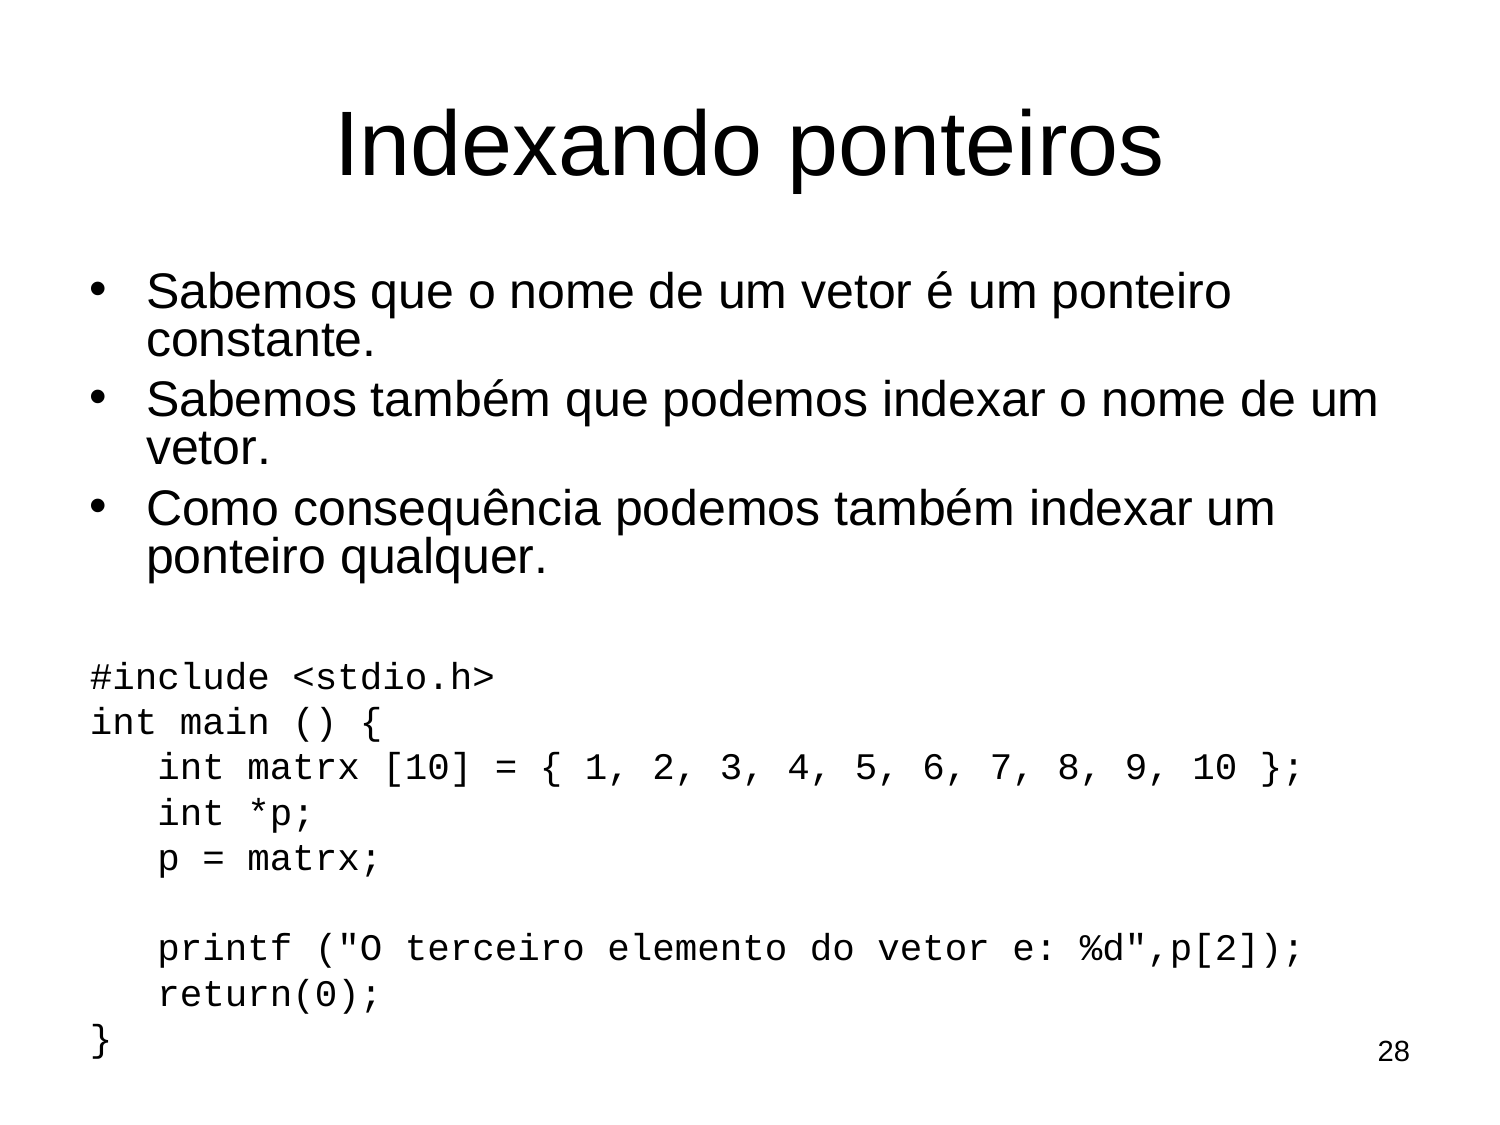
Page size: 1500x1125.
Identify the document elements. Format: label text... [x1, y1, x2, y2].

list Sabemos que o nome de um vetor é um ponteiro constante. Sabemos também que podemos indexar o nome de um vetor. Como consequência podemos também indexar um ponteiro qualquer. #include <stdio.h> int main () { int matrx [10] = { 1, 2, 3, 4, 5, 6, 7, 8, 9, 10 }; int *p; p = matrx; printf ("O terceiro elemento do vetor e: %d",p[2]); return(0); } [75, 262, 1426, 1083]
title Indexando ponteiros [75, 45, 1426, 233]
